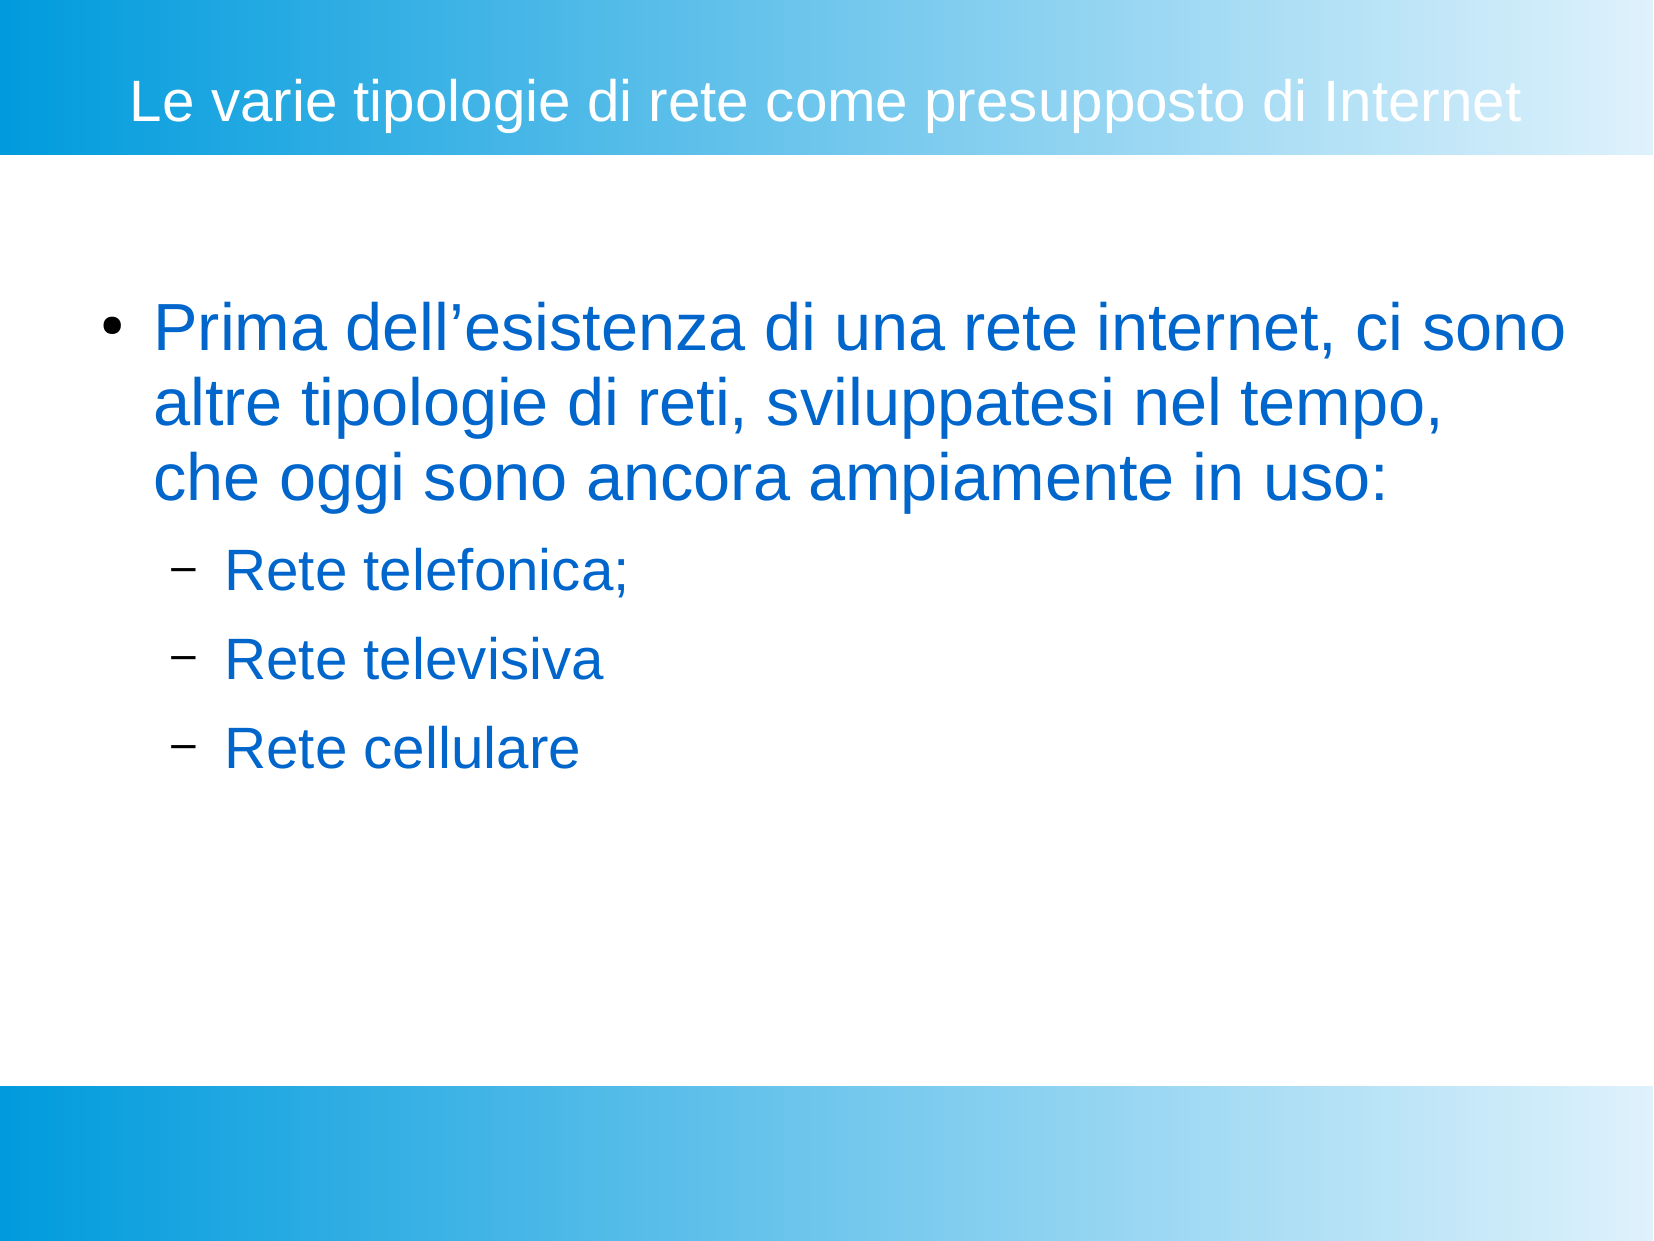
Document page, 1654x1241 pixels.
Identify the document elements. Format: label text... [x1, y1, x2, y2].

title Le varie tipologie di rete come presupposto di Internet [82, 49, 1571, 155]
list Prima dell’esistenza di una rete internet, ci sono altre tipologie di reti, sviluppatesi nel tempo, che oggi sono ancora ampiamente in uso: Rete telefonica; Rete televisiva Rete cellulare [82, 290, 1571, 1010]
